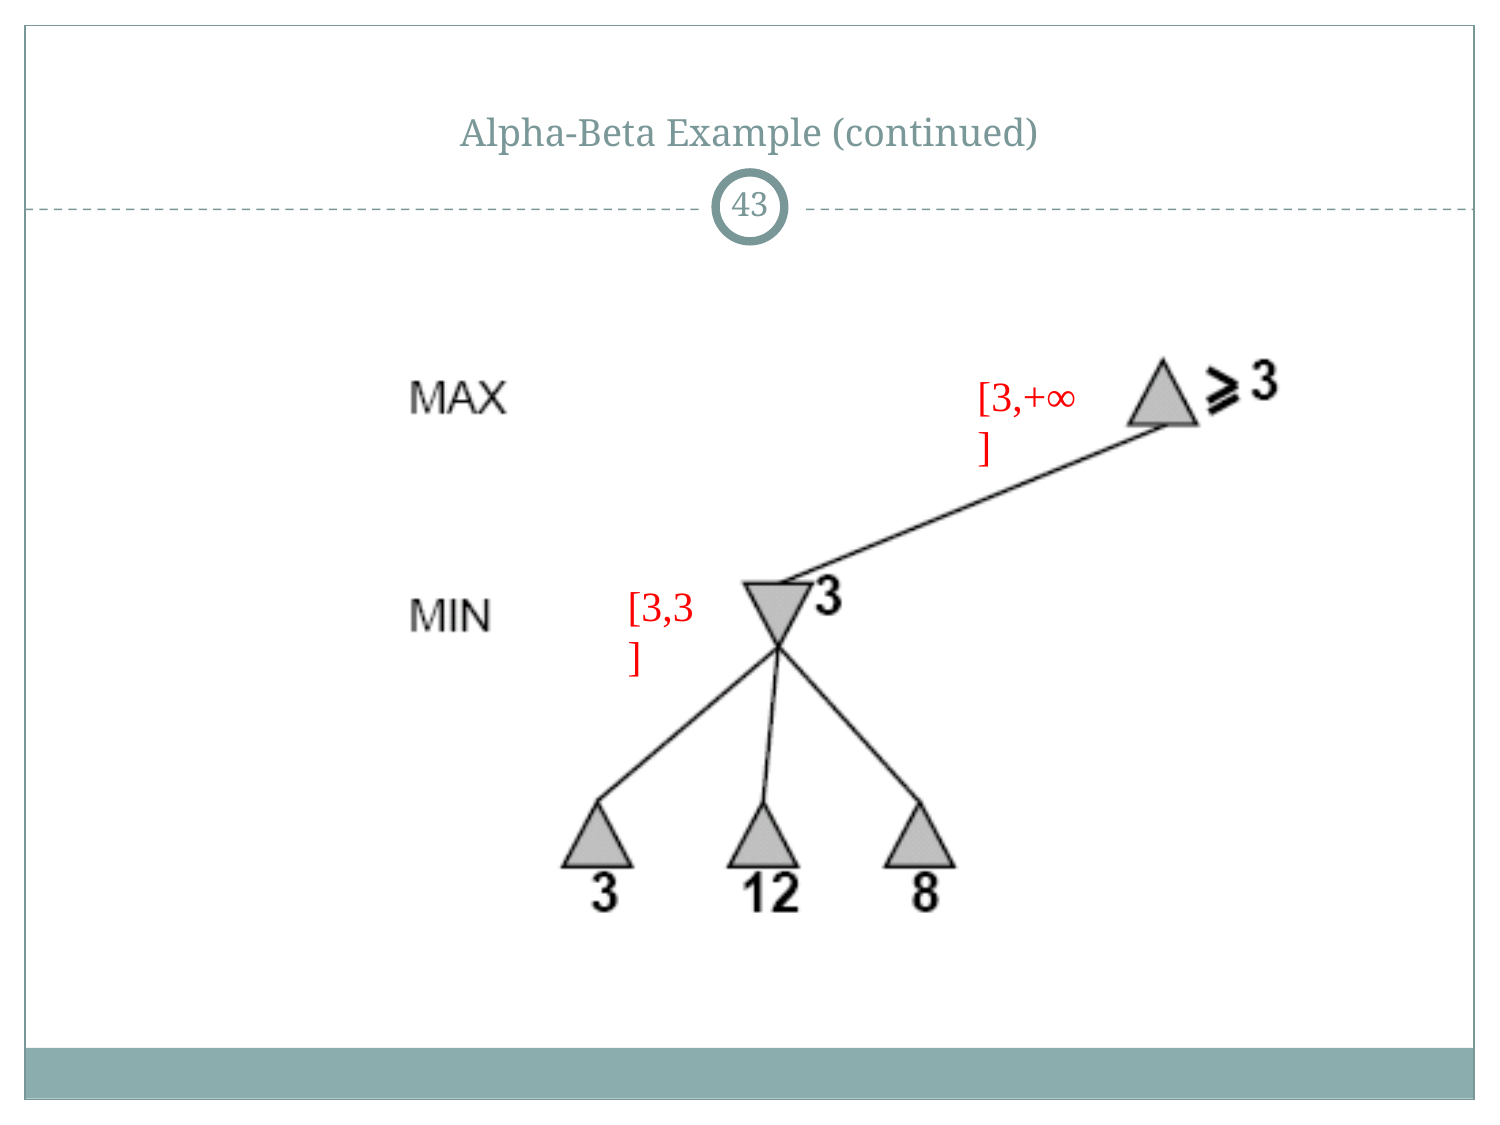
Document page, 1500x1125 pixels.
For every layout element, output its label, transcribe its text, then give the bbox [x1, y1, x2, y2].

text_box [3,+∞] [962, 362, 1105, 428]
text_box [3,3] [612, 572, 723, 638]
title Alpha-Beta Example (continued) [49, 37, 1450, 162]
picture [287, 262, 1438, 962]
slide_number <number> [712, 170, 788, 243]
